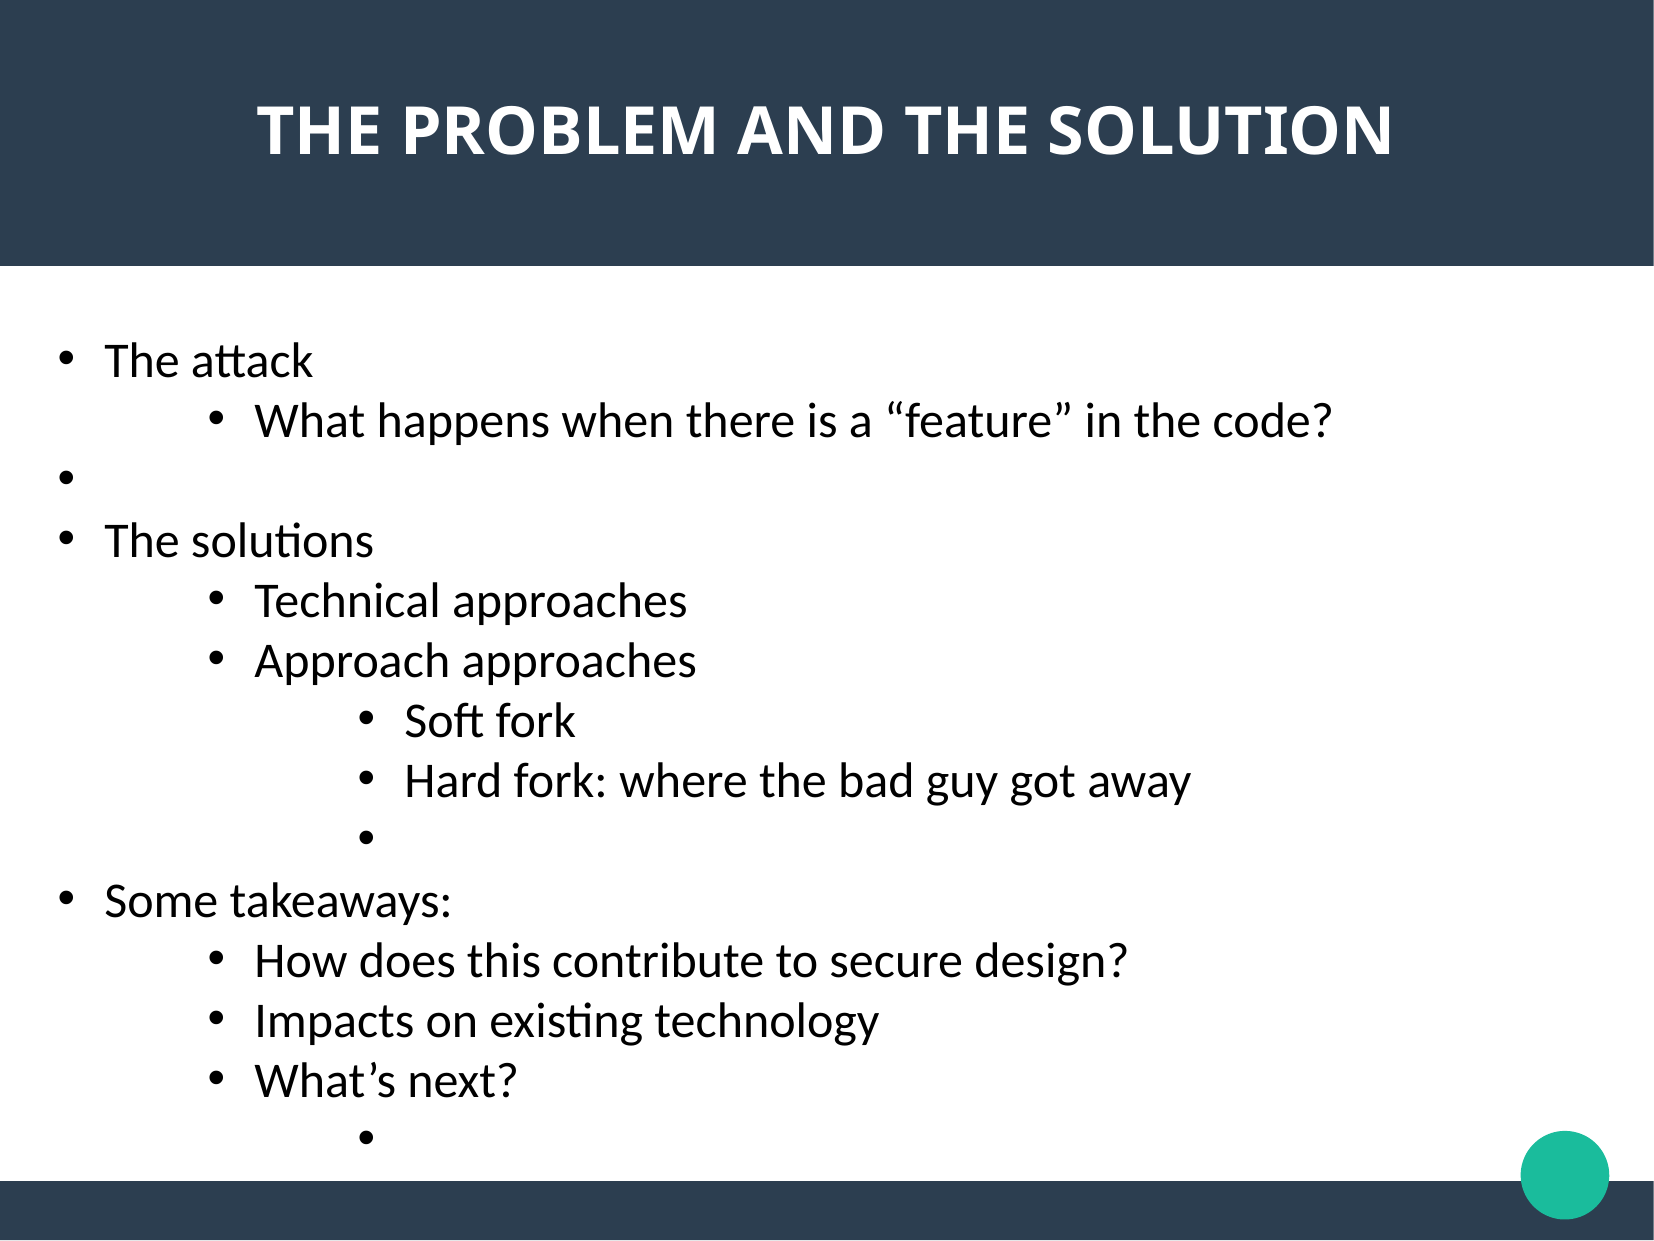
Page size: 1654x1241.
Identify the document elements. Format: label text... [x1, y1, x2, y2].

title THE PROBLEM AND THE SOLUTION [59, 49, 1595, 207]
text_box The attack What happens when there is a “feature” in the code? The solutions Technical approaches Approach approaches Soft fork Hard fork: where the bad guy got away Some takeaways: How does this contribute to secure design? Impacts on existing technology What’s next? [42, 320, 1603, 1184]
